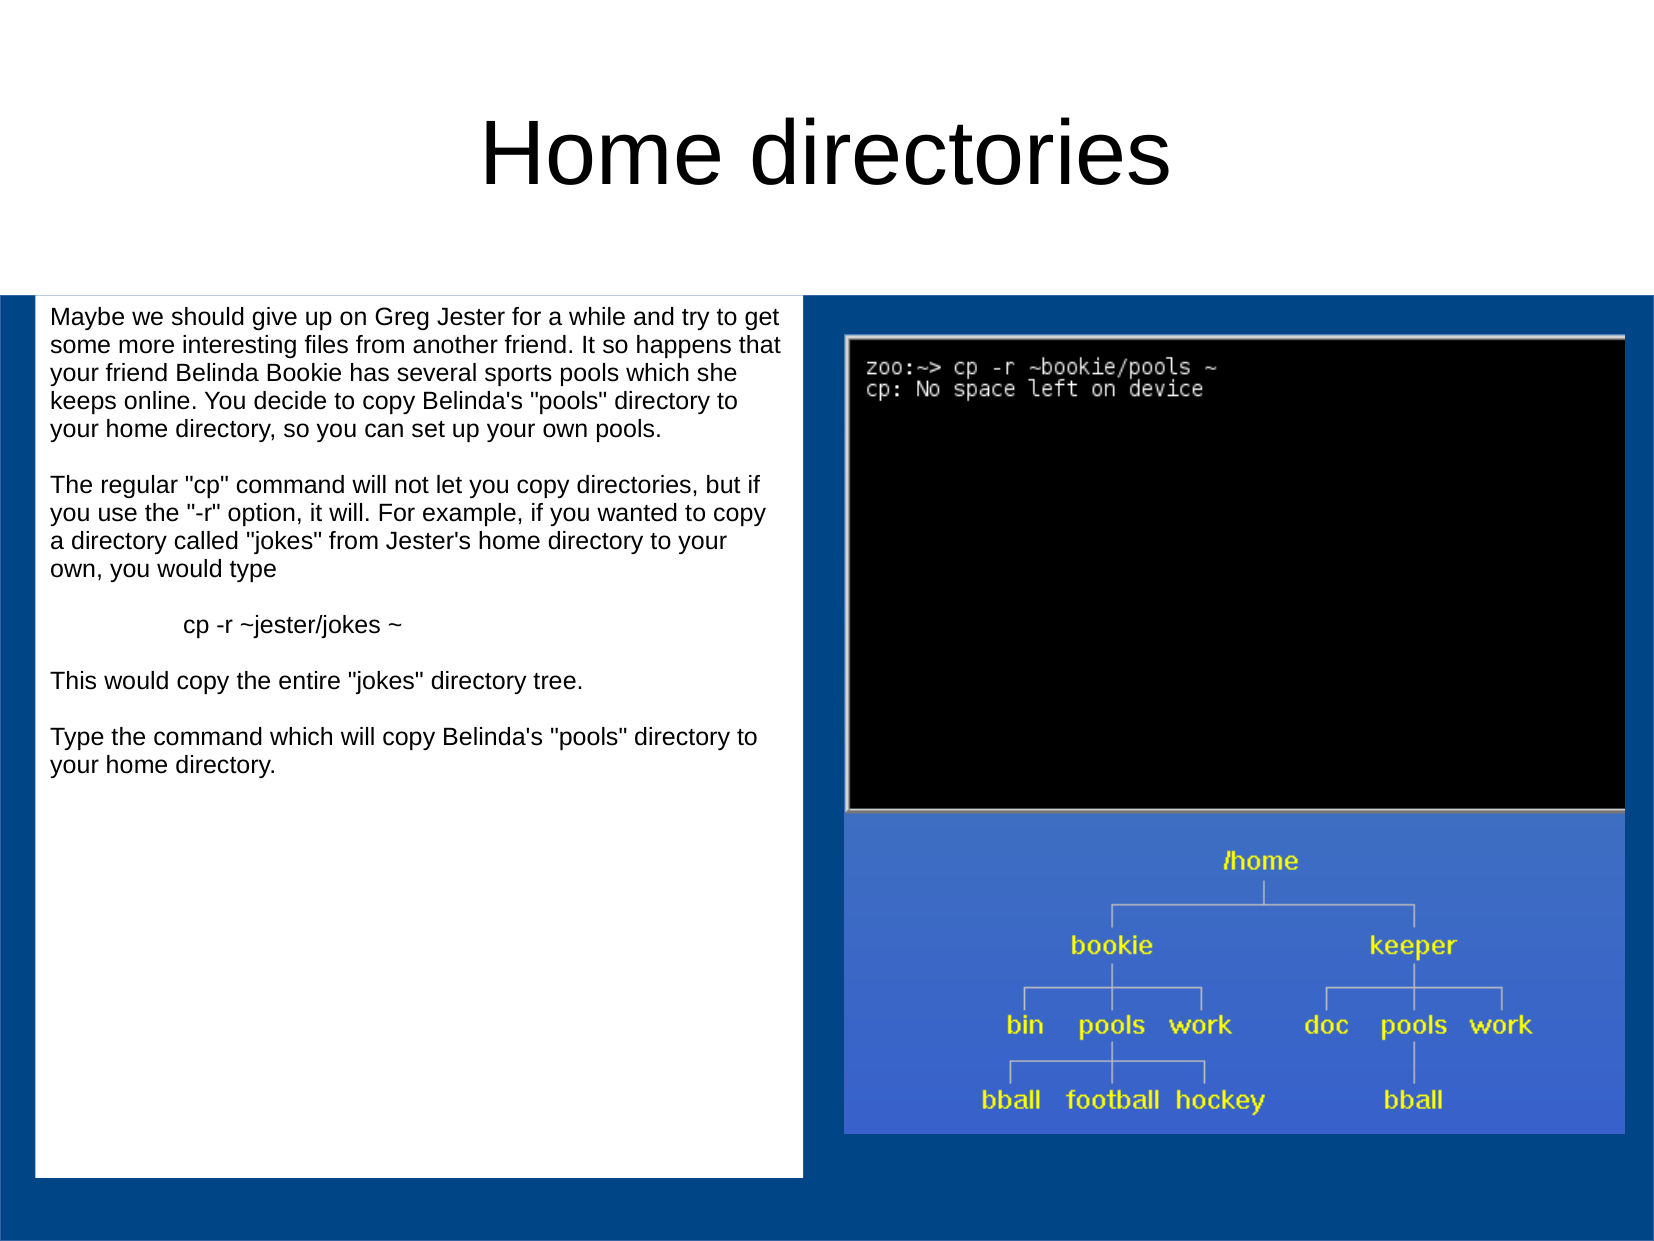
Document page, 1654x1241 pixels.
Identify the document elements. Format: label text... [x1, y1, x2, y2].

text_box [0, 295, 1654, 1241]
title Home directories [82, 49, 1571, 257]
picture [844, 334, 1625, 1134]
text_box Maybe we should give up on Greg Jester for a while and try to get some more interesting files from another friend. It so happens that your friend Belinda Bookie has several sports pools which she keeps online. You decide to copy Belinda's "pools" directory to your home directory, so you can set up your own pools. The regular "cp" command will not let you copy directories, but if you use the "-r" option, it will. For example, if you wanted to copy a directory called "jokes" from Jester's home directory to your own, you would type cp -r ~jester/jokes ~ This would copy the entire "jokes" directory tree. Type the command which will copy Belinda's "pools" directory to your home directory. [35, 295, 804, 1178]
